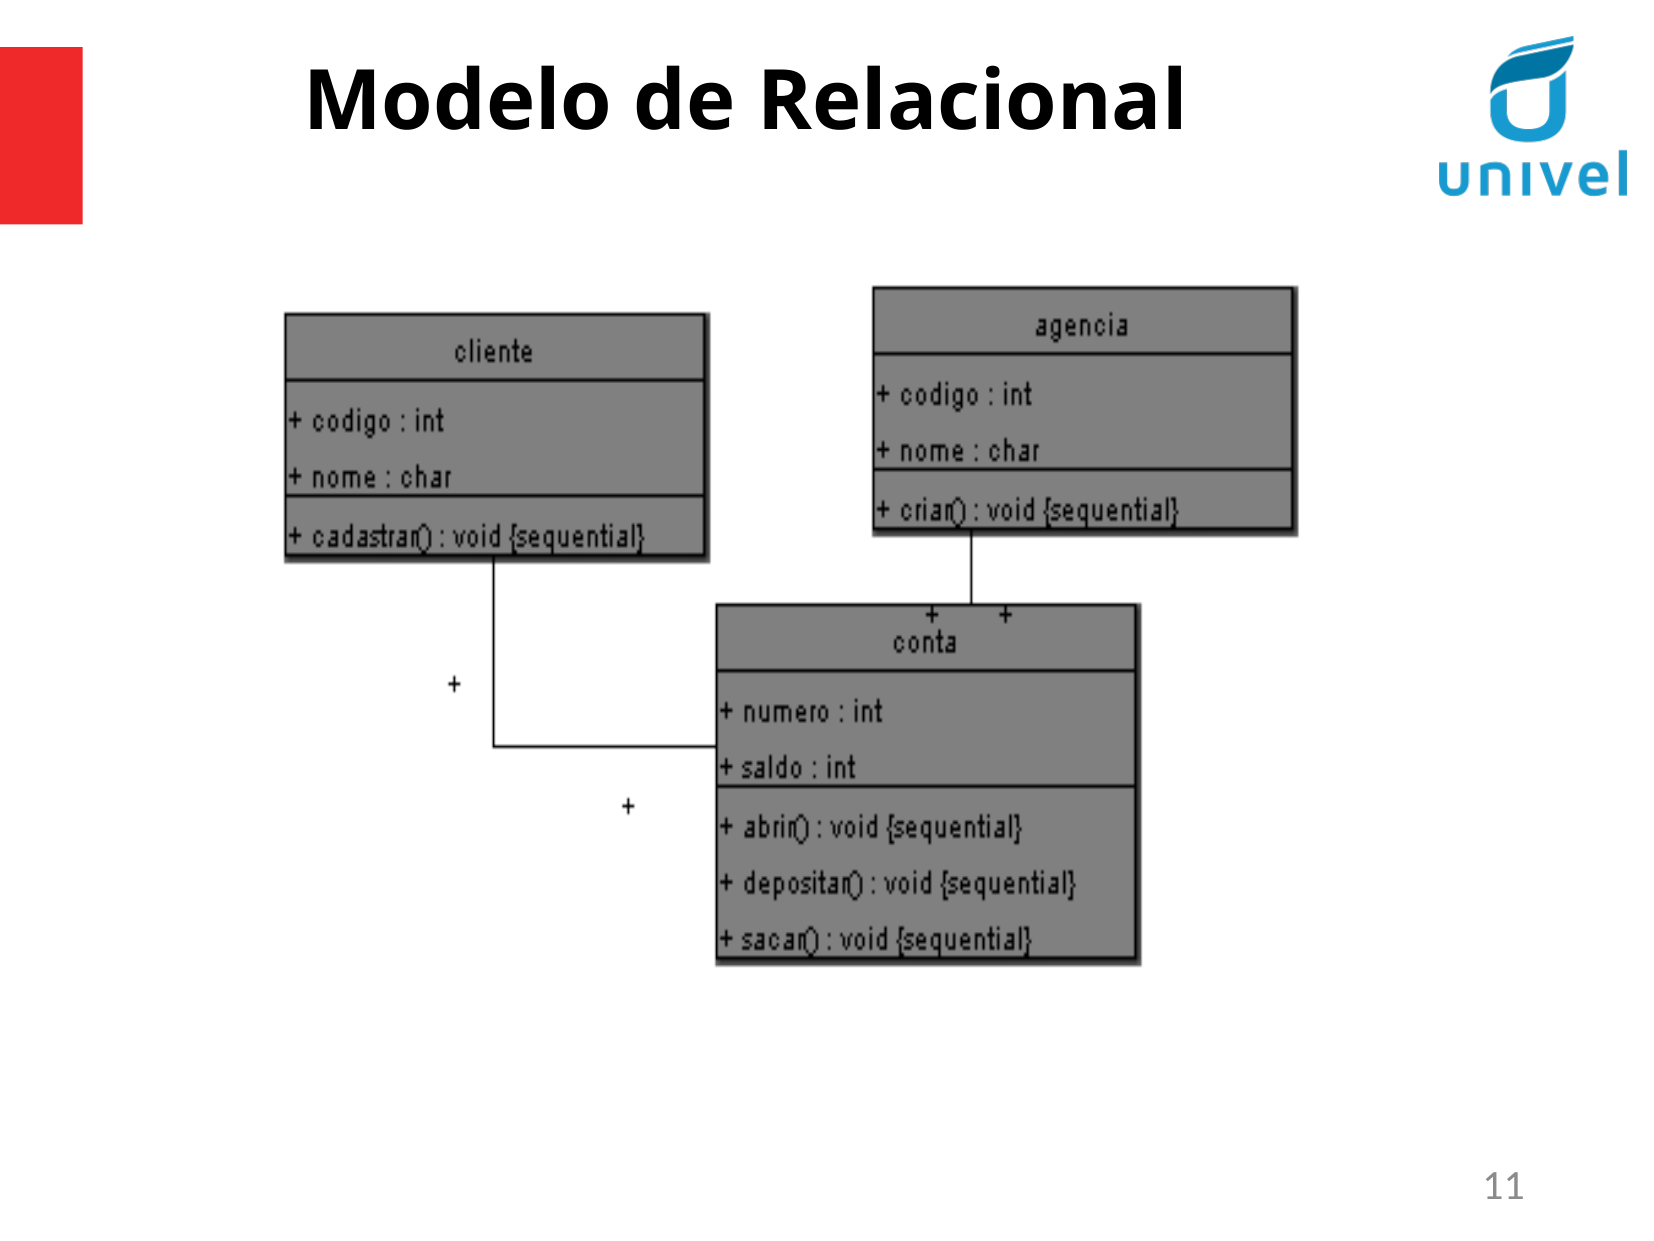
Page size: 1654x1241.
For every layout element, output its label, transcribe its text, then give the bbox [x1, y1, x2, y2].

picture [275, 274, 1304, 974]
slide_number <número> [1167, 1149, 1540, 1216]
title Modelo de Relacional [250, 16, 1242, 188]
picture [1432, 15, 1634, 217]
